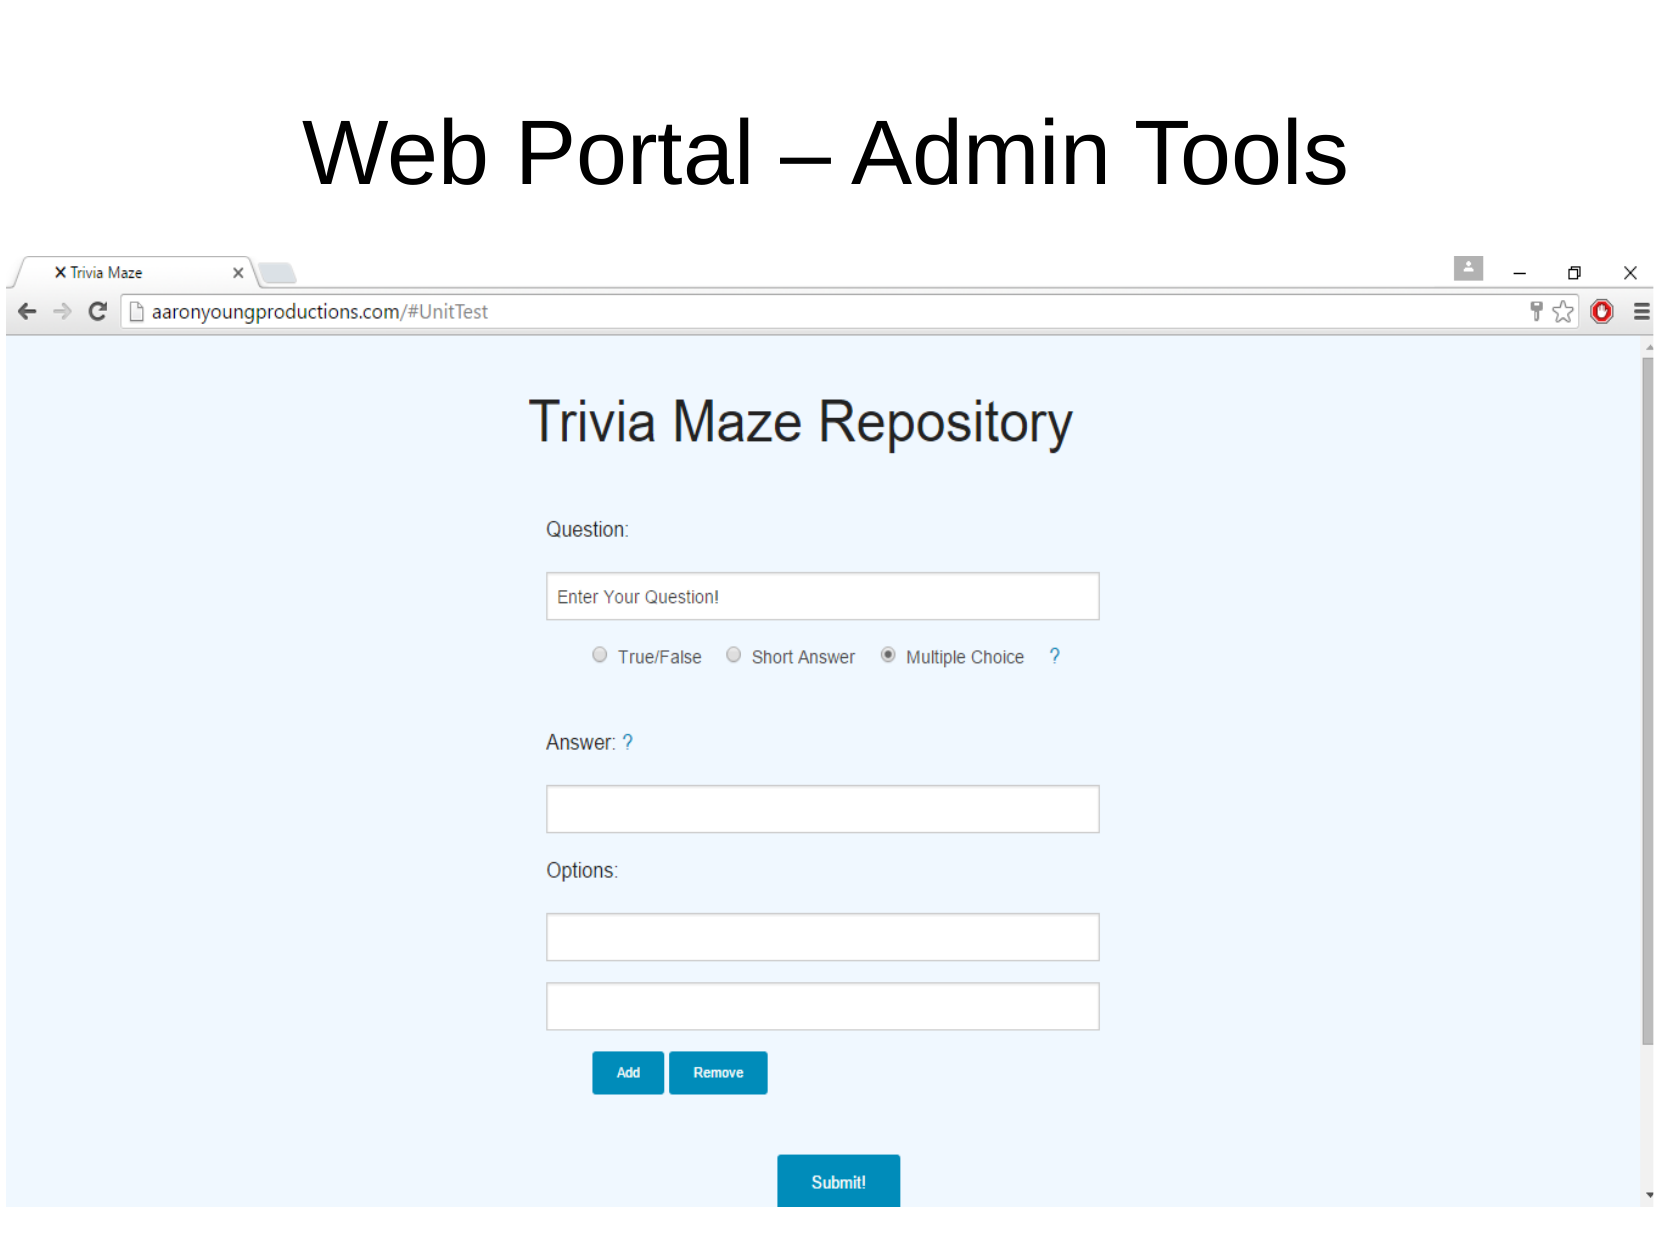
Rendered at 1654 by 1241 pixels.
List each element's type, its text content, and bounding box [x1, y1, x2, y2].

picture [6, 256, 1654, 1207]
picture [833, 1176, 852, 1188]
title Web Portal – Admin Tools [82, 49, 1571, 256]
picture [855, 1176, 860, 1188]
picture [813, 1176, 830, 1188]
